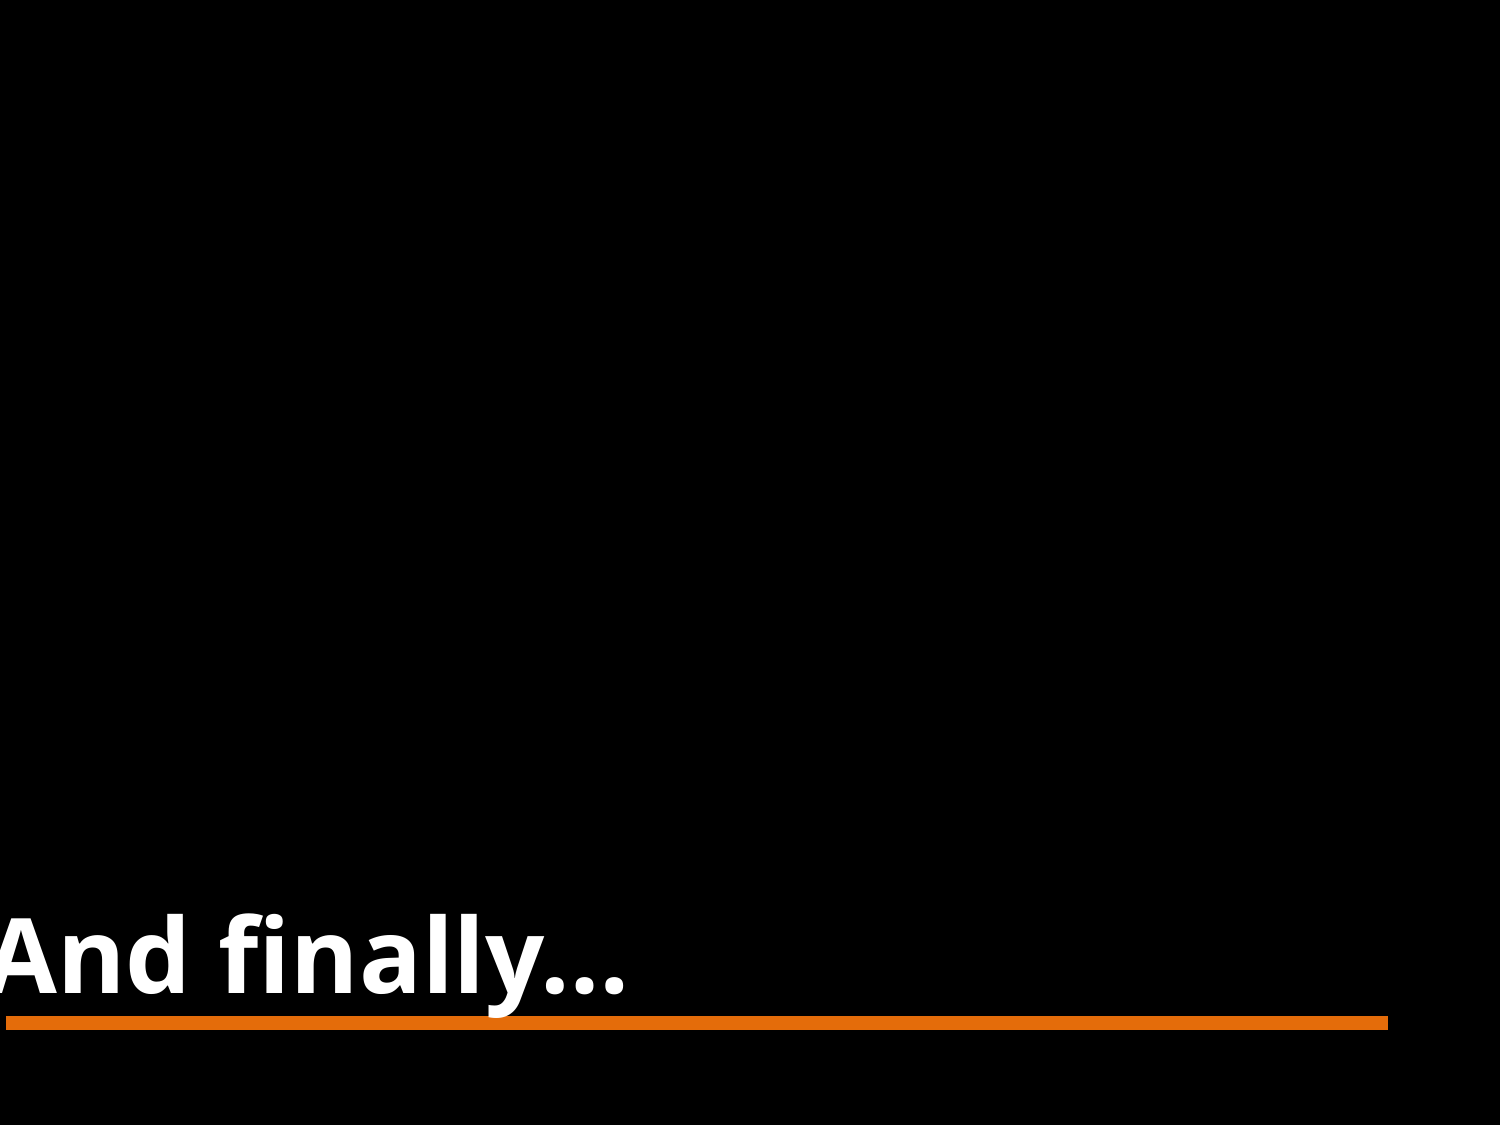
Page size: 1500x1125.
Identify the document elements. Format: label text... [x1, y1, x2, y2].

text_box And finally… [0, 881, 1389, 1024]
